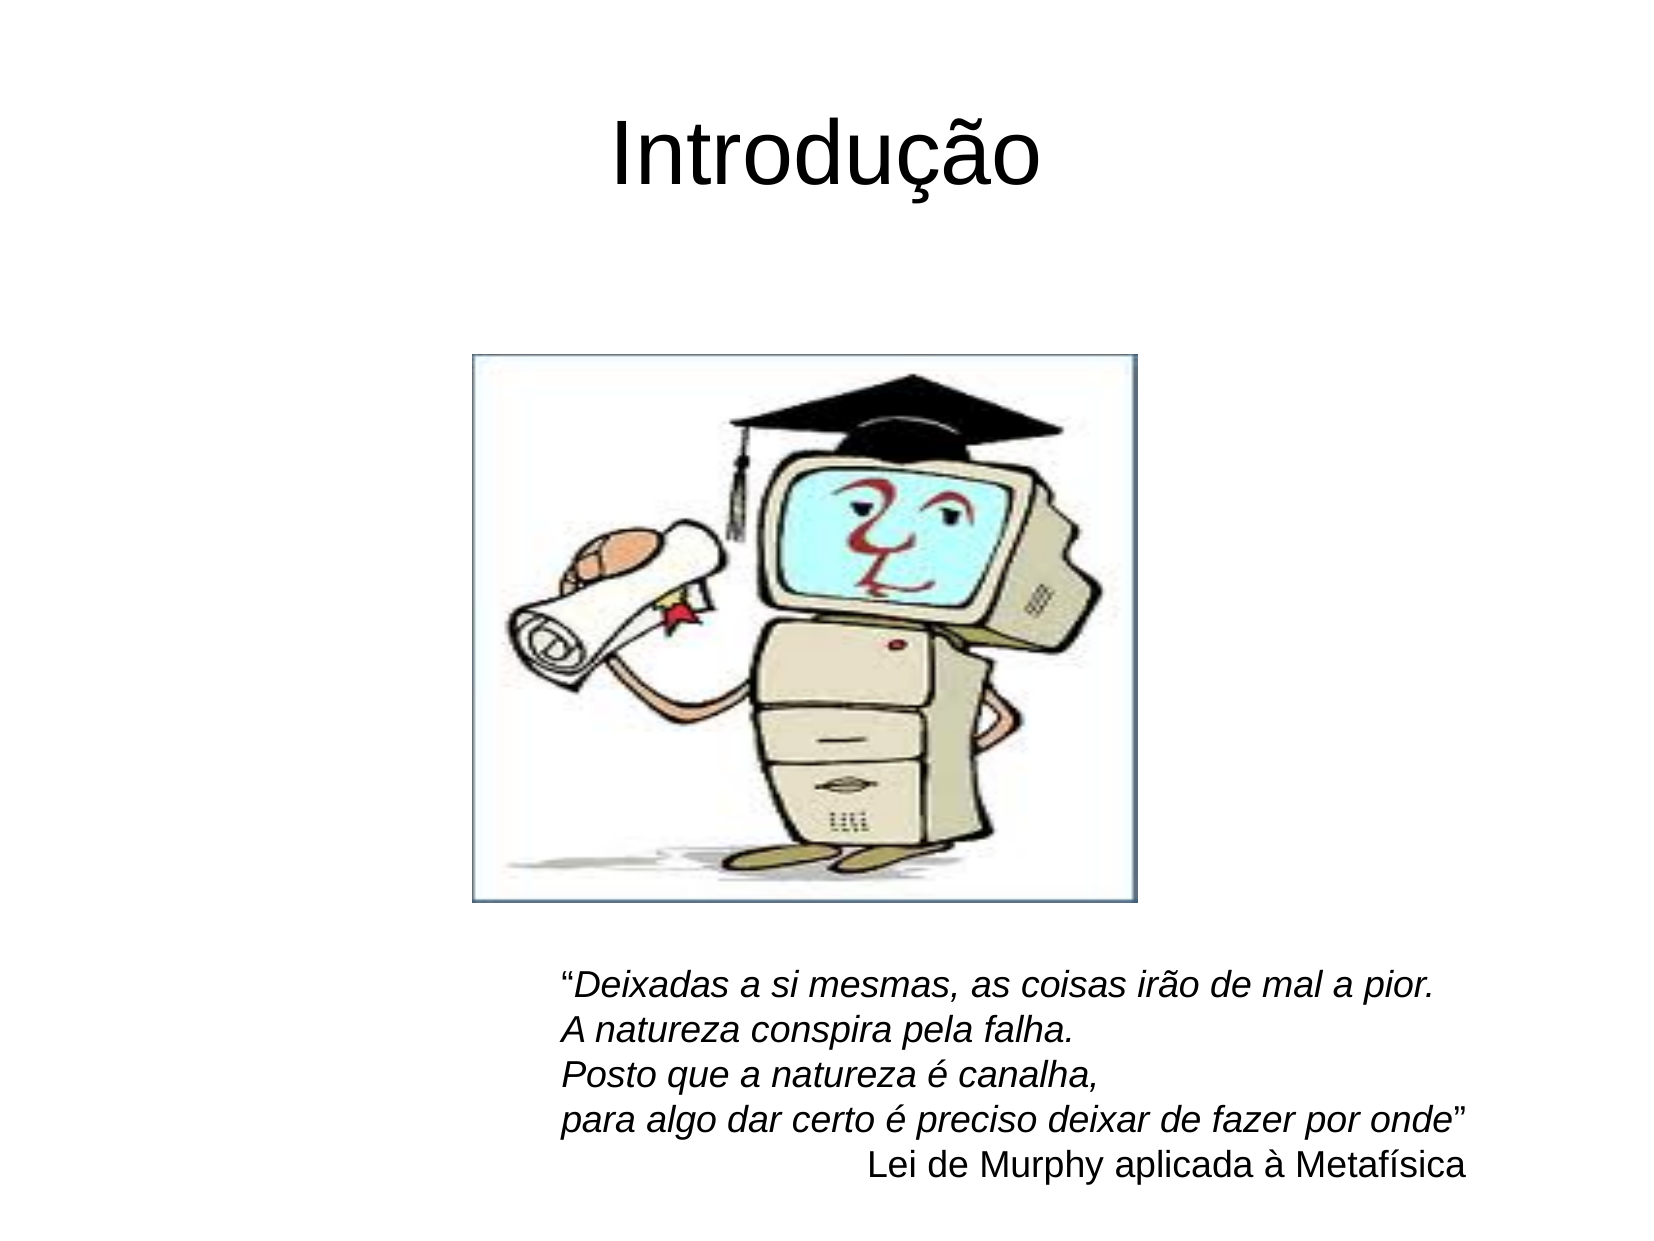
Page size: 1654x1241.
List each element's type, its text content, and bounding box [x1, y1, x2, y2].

picture [472, 354, 1138, 903]
text_box “Deixadas a si mesmas, as coisas irão de mal a pior. A natureza conspira pela falha. Posto que a natureza é canalha, para algo dar certo é preciso deixar de fazer por onde” Lei de Murphy aplicada à Metafísica [546, 952, 1481, 1194]
title Introdução [82, 49, 1571, 257]
